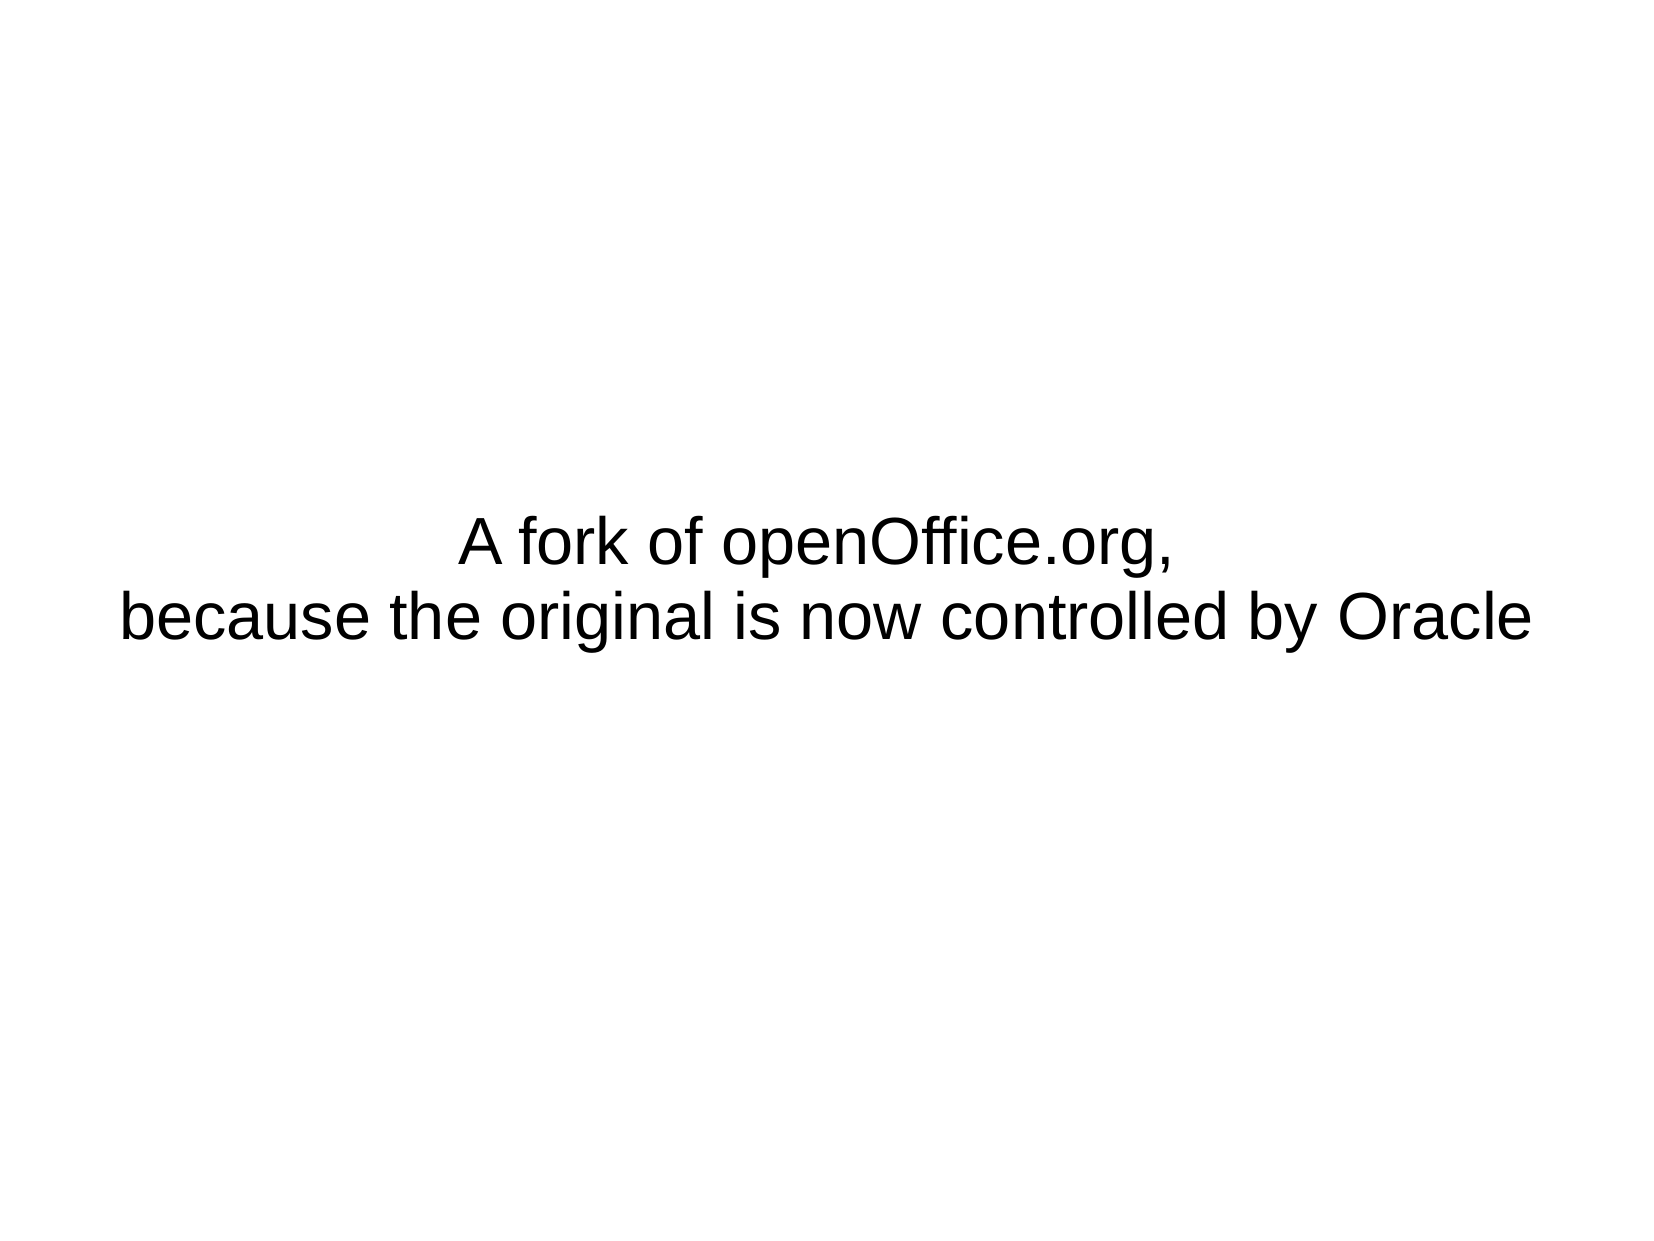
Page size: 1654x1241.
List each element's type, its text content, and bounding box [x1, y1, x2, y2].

subtitle A fork of openOffice.org, because the original is now controlled by Oracle [82, 49, 1571, 1109]
